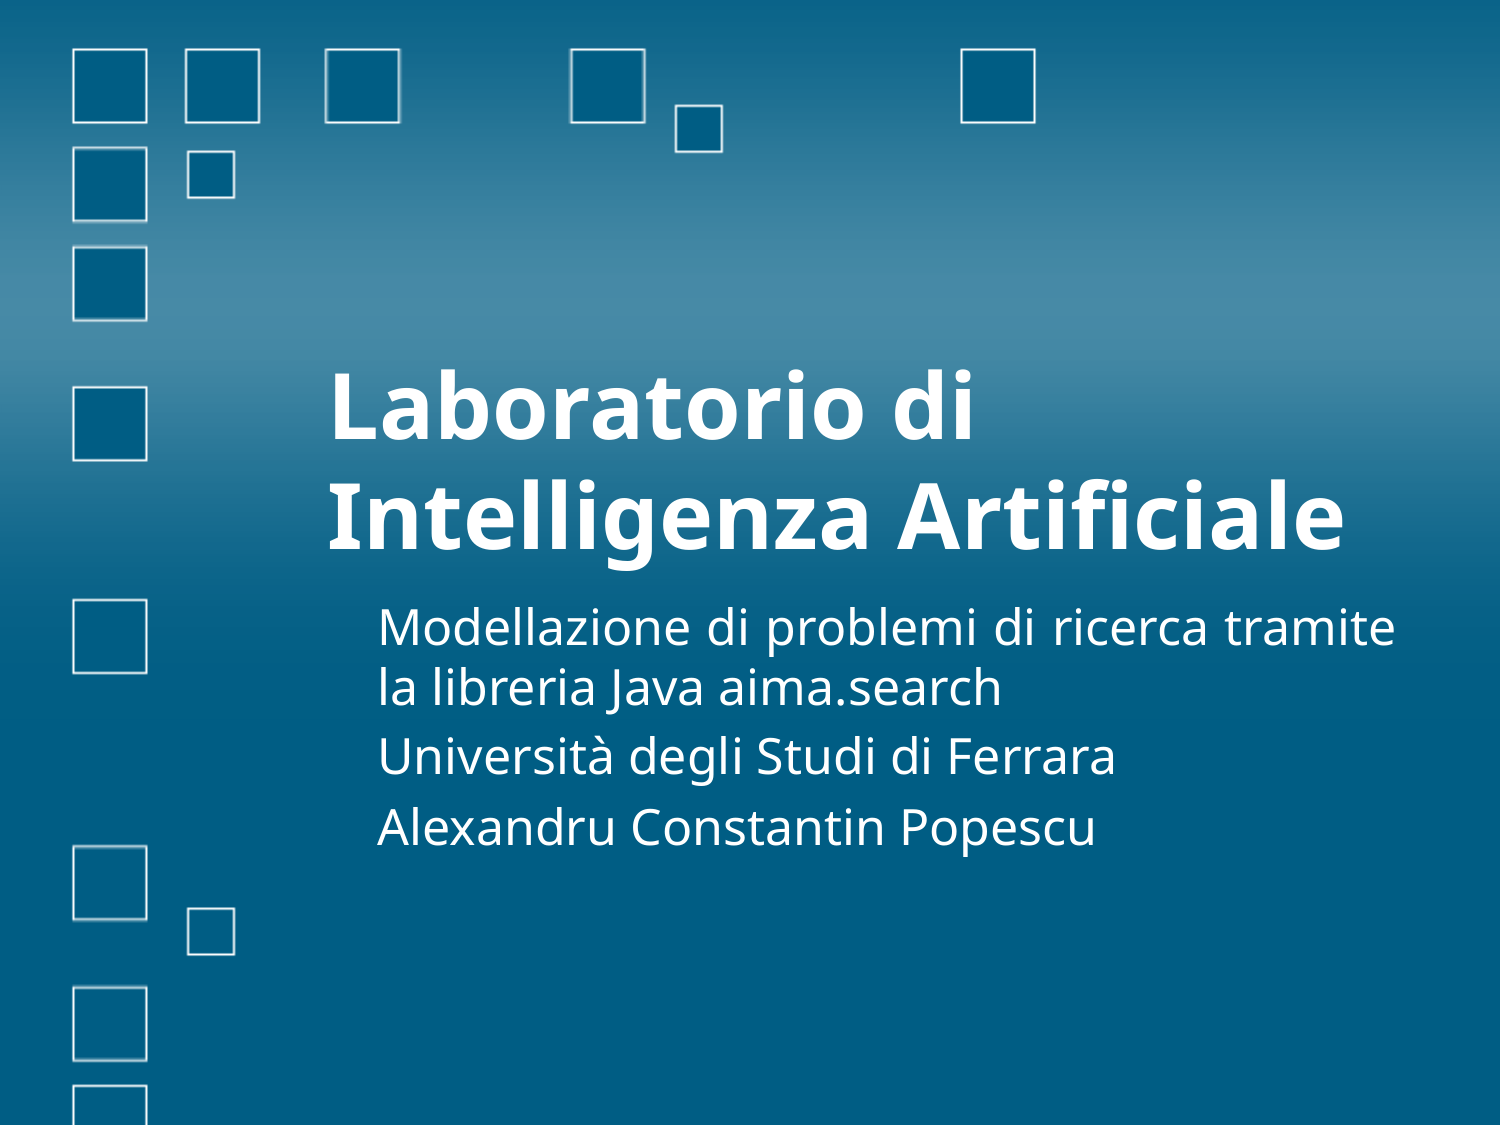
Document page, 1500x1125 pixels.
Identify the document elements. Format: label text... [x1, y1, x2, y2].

picture [0, 11, 1500, 578]
title Laboratorio di Intelligenza Artificiale [312, 337, 1413, 575]
picture [72, 1085, 147, 1125]
picture [72, 599, 147, 674]
subtitle Modellazione di problemi di ricerca tramite la libreria Java aima.search Università degli Studi di Ferrara Alexandru Constantin Popescu [362, 587, 1413, 875]
picture [187, 908, 235, 956]
picture [72, 985, 147, 1062]
picture [72, 845, 147, 922]
